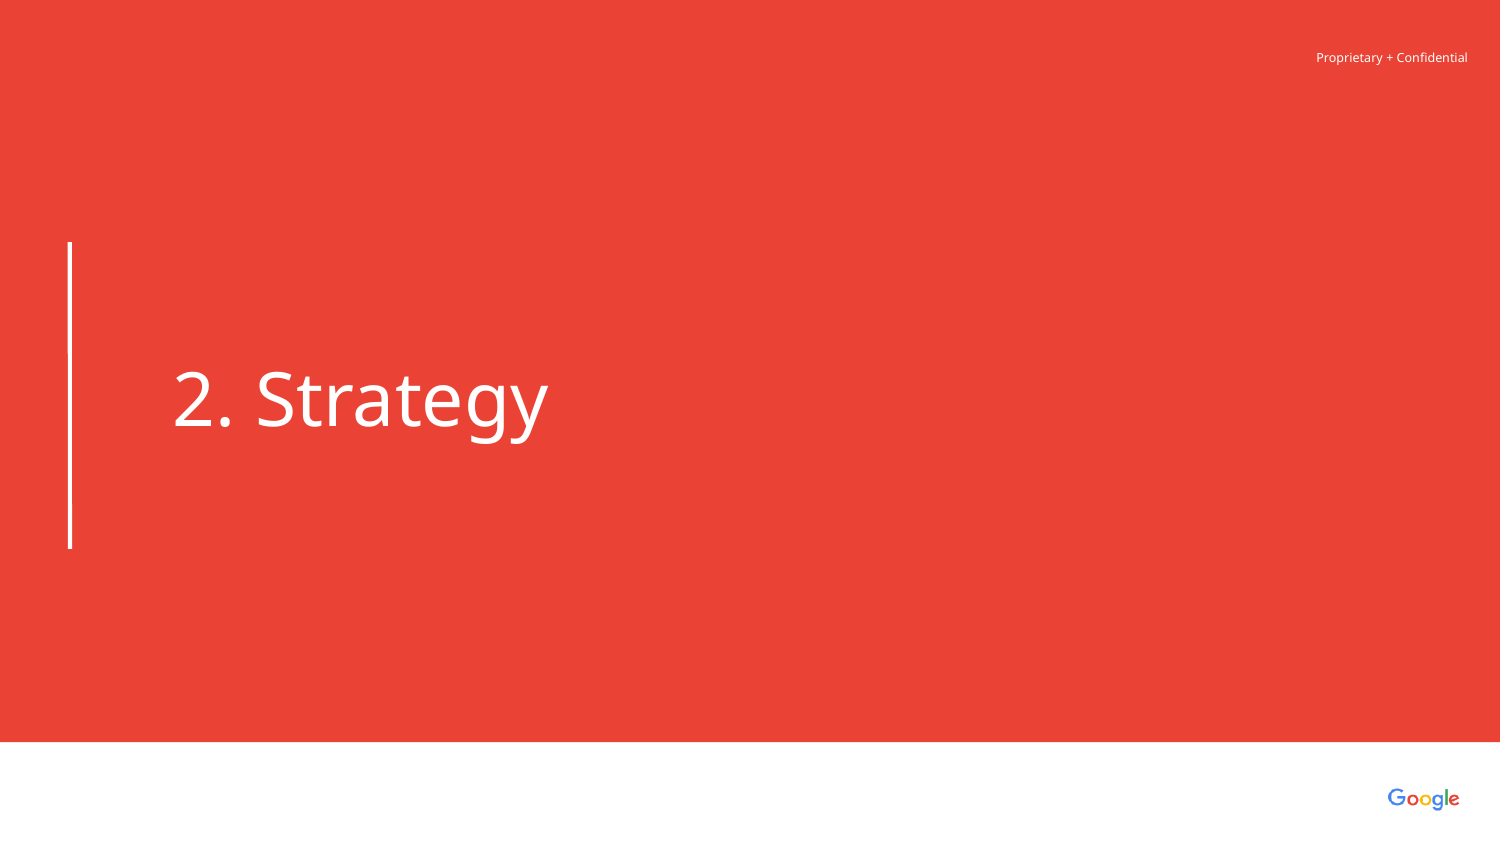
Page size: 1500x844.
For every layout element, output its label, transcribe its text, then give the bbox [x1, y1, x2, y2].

title 2. Strategy [157, 336, 1450, 477]
picture [1388, 787, 1461, 811]
